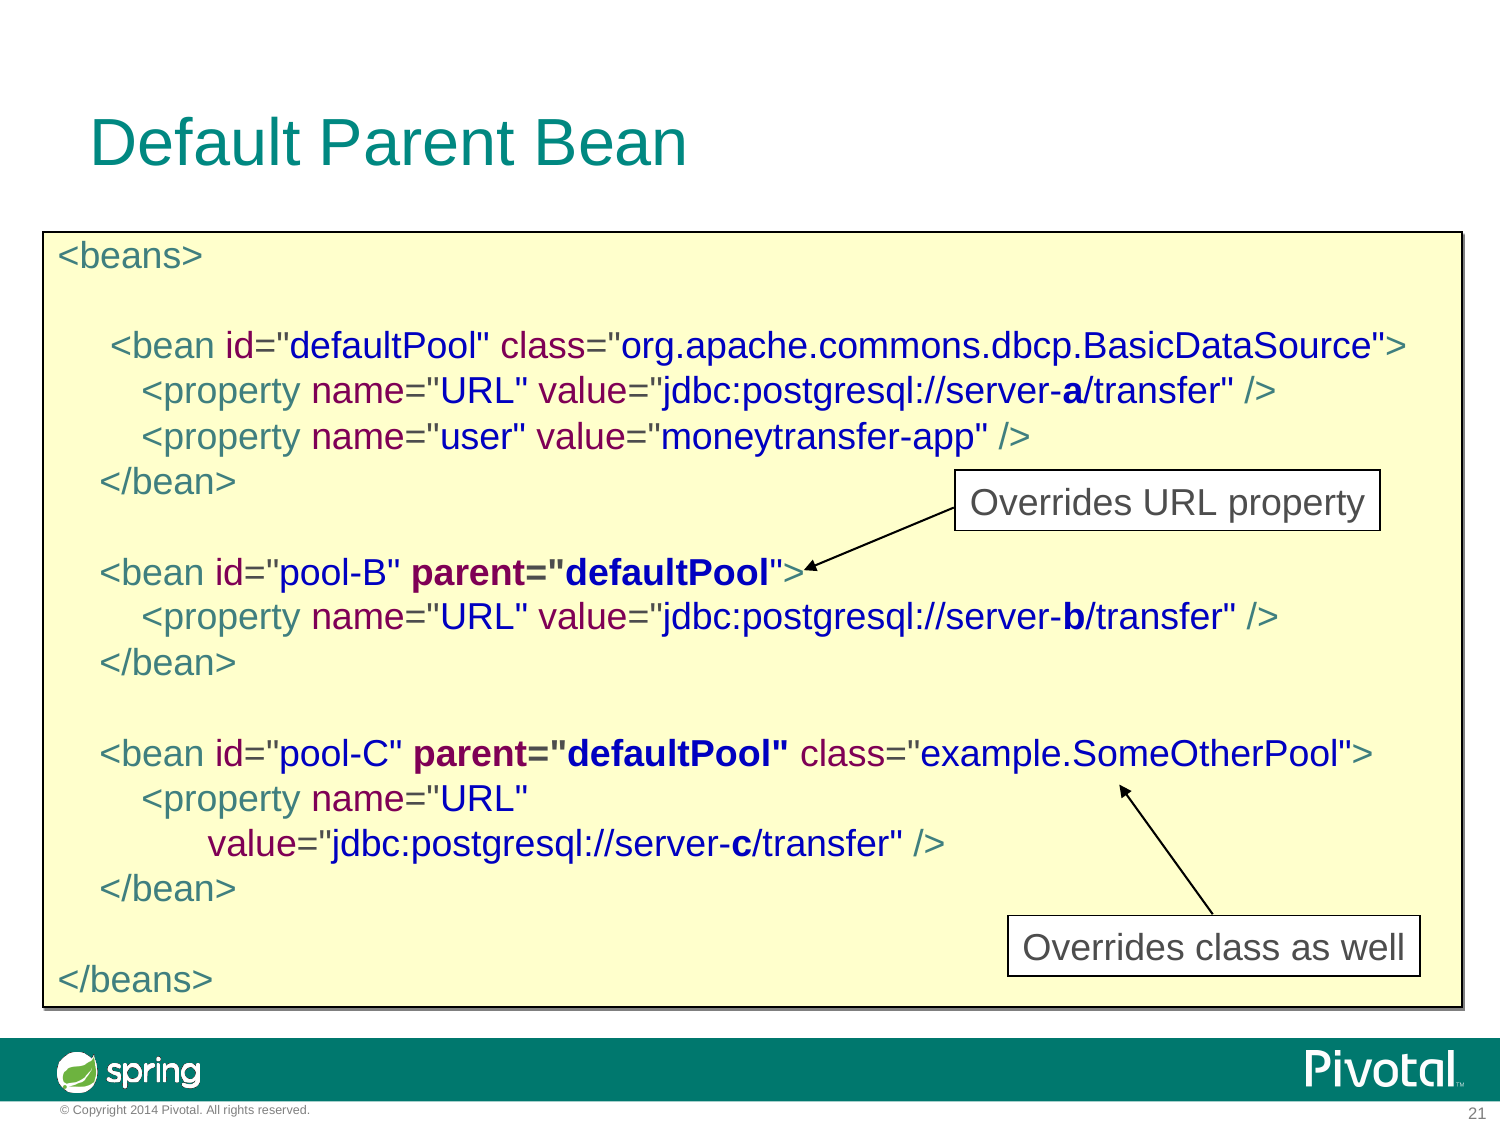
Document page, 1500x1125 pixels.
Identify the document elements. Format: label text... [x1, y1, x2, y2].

text_box Overrides class as well [1007, 915, 1421, 977]
picture [1306, 1050, 1464, 1087]
title Default Parent Bean [75, 45, 1426, 232]
text_box <beans> <bean id="defaultPool" class="org.apache.commons.dbcp.BasicDataSource"> <property name="URL" value="jdbc:postgresql://server-a/transfer" /> <property name="user" value="moneytransfer-app" /> </bean> <bean id="pool-B" parent="defaultPool"> <property name="URL" value="jdbc:postgresql://server-b/transfer" /> </bean> <bean id="pool-C" parent="defaultPool" class="example.SomeOtherPool"> <property name="URL" value="jdbc:postgresql://server-c/transfer" /> </bean> </beans> [42, 232, 1462, 1008]
picture [32, 1041, 210, 1103]
text_box Overrides URL property [955, 470, 1381, 531]
